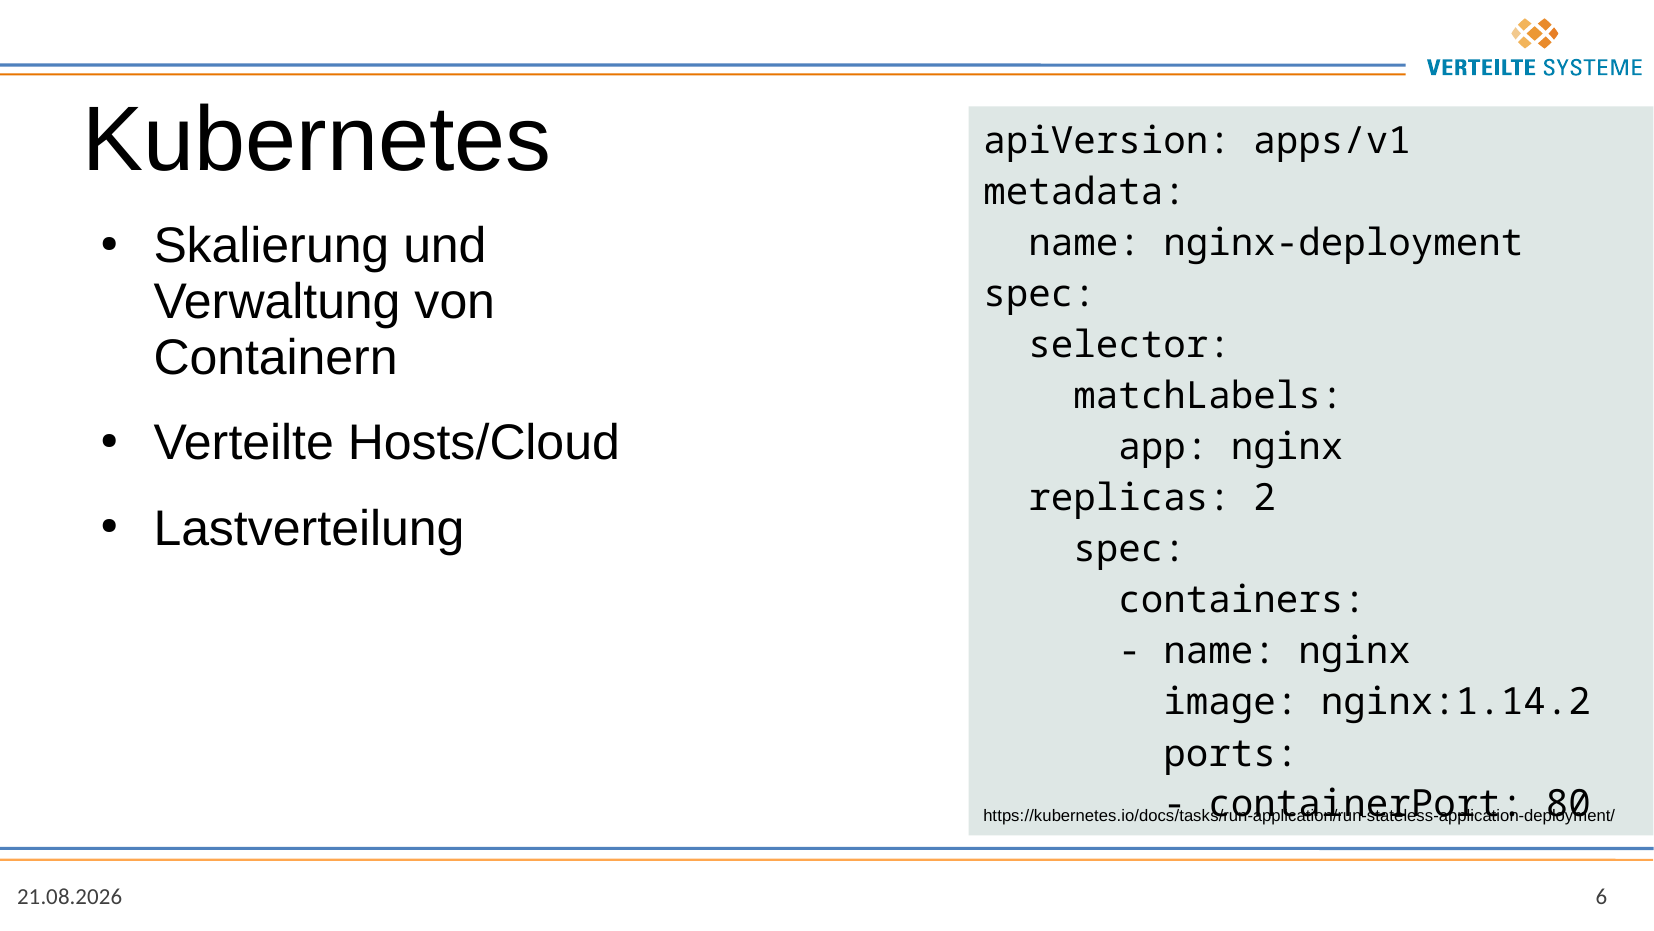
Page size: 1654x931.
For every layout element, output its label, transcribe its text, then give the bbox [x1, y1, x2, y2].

text_box apiVersion: apps/v1 metadata: name: nginx-deployment spec: selector: matchLabels: app: nginx replicas: 2 spec: containers: - name: nginx image: nginx:1.14.2 ports: - containerPort: 80 [968, 106, 1654, 792]
text_box https://kubernetes.io/docs/tasks/run-application/run-stateless-application-deployment/ [968, 799, 1642, 852]
list Skalierung und Verwaltung von Containern Verteilte Hosts/Cloud Lastverteilung [82, 217, 662, 758]
title Kubernetes [82, 60, 650, 216]
